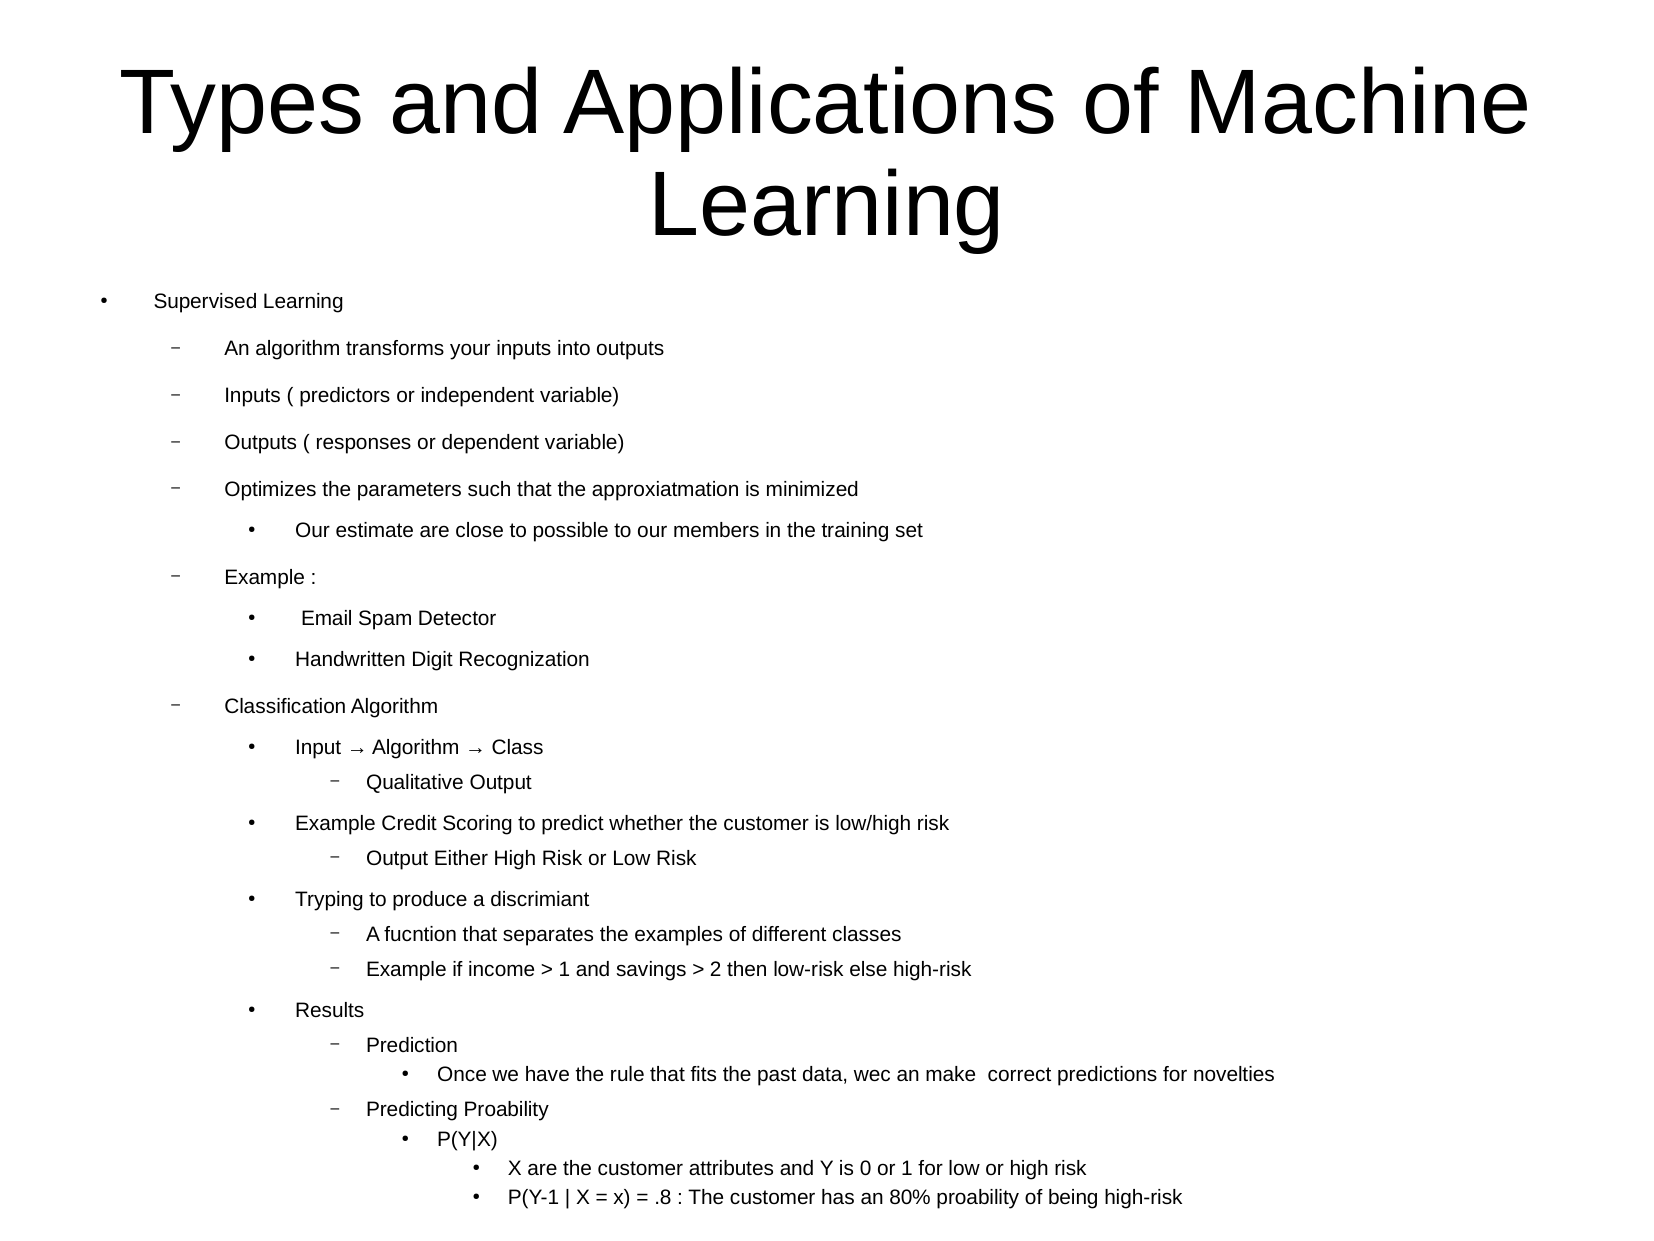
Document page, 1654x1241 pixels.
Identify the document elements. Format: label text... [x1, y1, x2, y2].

list Supervised Learning An algorithm transforms your inputs into outputs Inputs ( predictors or independent variable) Outputs ( responses or dependent variable) Optimizes the parameters such that the approxiatmation is minimized Our estimate are close to possible to our members in the training set Example : Email Spam Detector Handwritten Digit Recognization Classification Algorithm Input → Algorithm → Class Qualitative Output Example Credit Scoring to predict whether the customer is low/high risk Output Either High Risk or Low Risk Tryping to produce a discrimiant A fucntion that separates the examples of different classes Example if income > 1 and savings > 2 then low-risk else high-risk Results Prediction Once we have the rule that fits the past data, wec an make correct predictions for novelties Predicting Proability P(Y|X) X are the customer attributes and Y is 0 or 1 for low or high risk P(Y-1 | X = x) = .8 : The customer has an 80% proability of being high-risk [82, 290, 1571, 1217]
title Types and Applications of Machine Learning [82, 49, 1571, 257]
